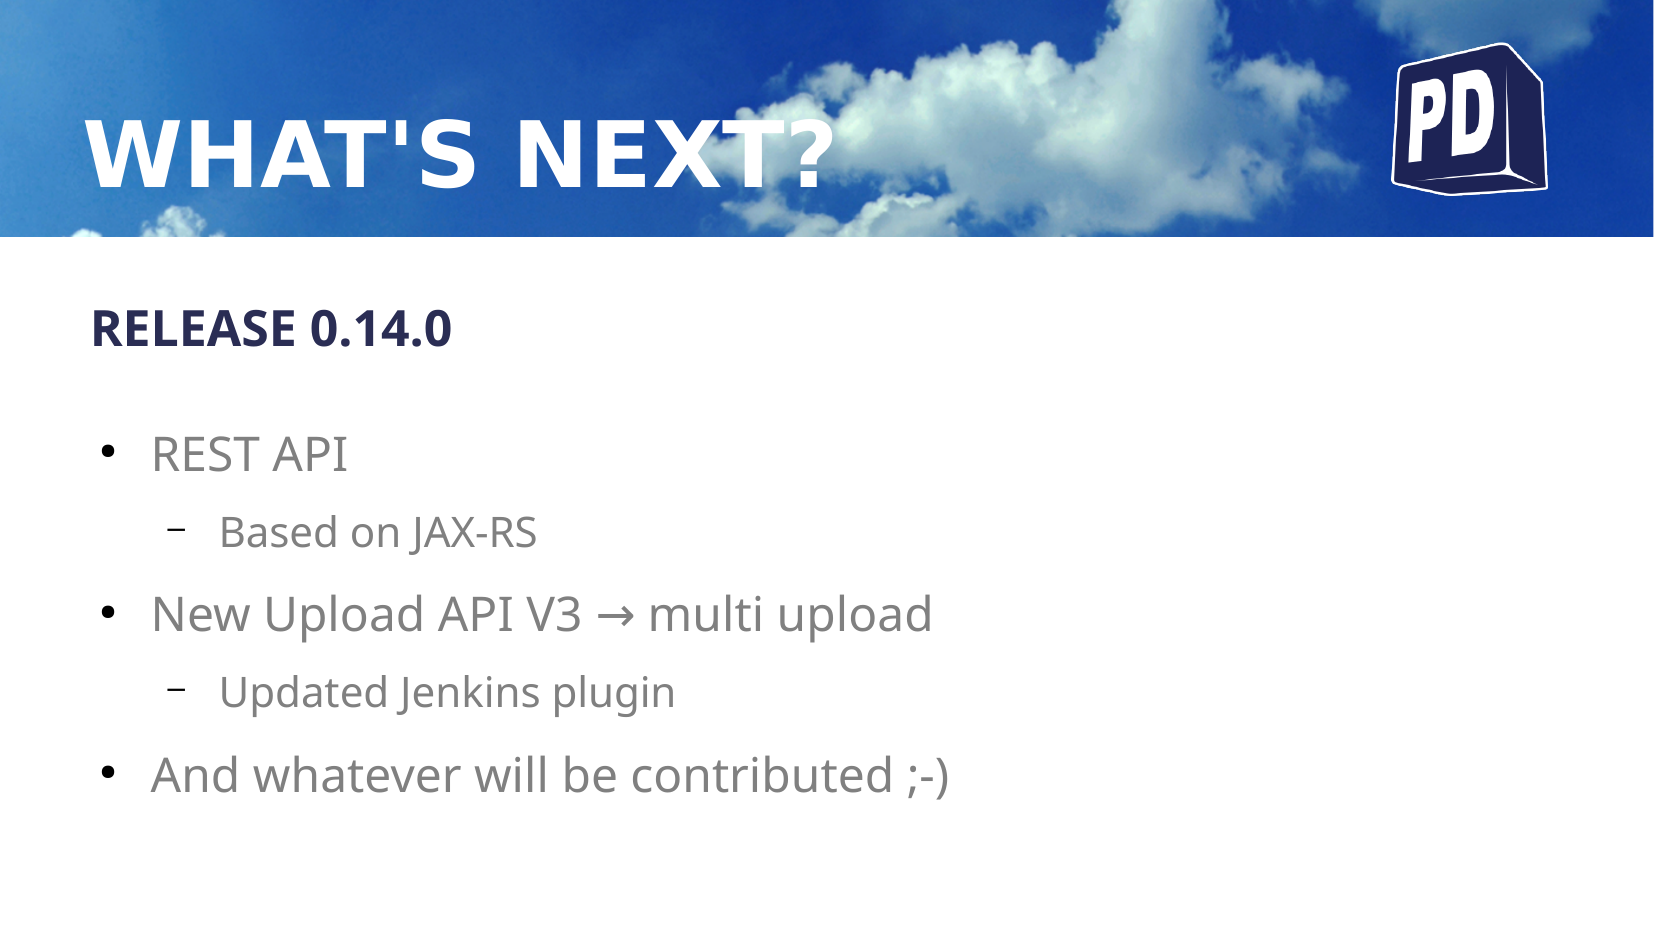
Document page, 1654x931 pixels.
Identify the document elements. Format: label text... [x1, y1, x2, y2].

title WHAT'S NEXT? [82, 78, 1261, 234]
list REST API Based on JAX-RS New Upload API V3 → multi upload Updated Jenkins plugin And whatever will be contributed ;-) [82, 420, 1571, 811]
picture [0, 0, 1654, 237]
text_box RELEASE 0.14.0 [75, 285, 931, 376]
